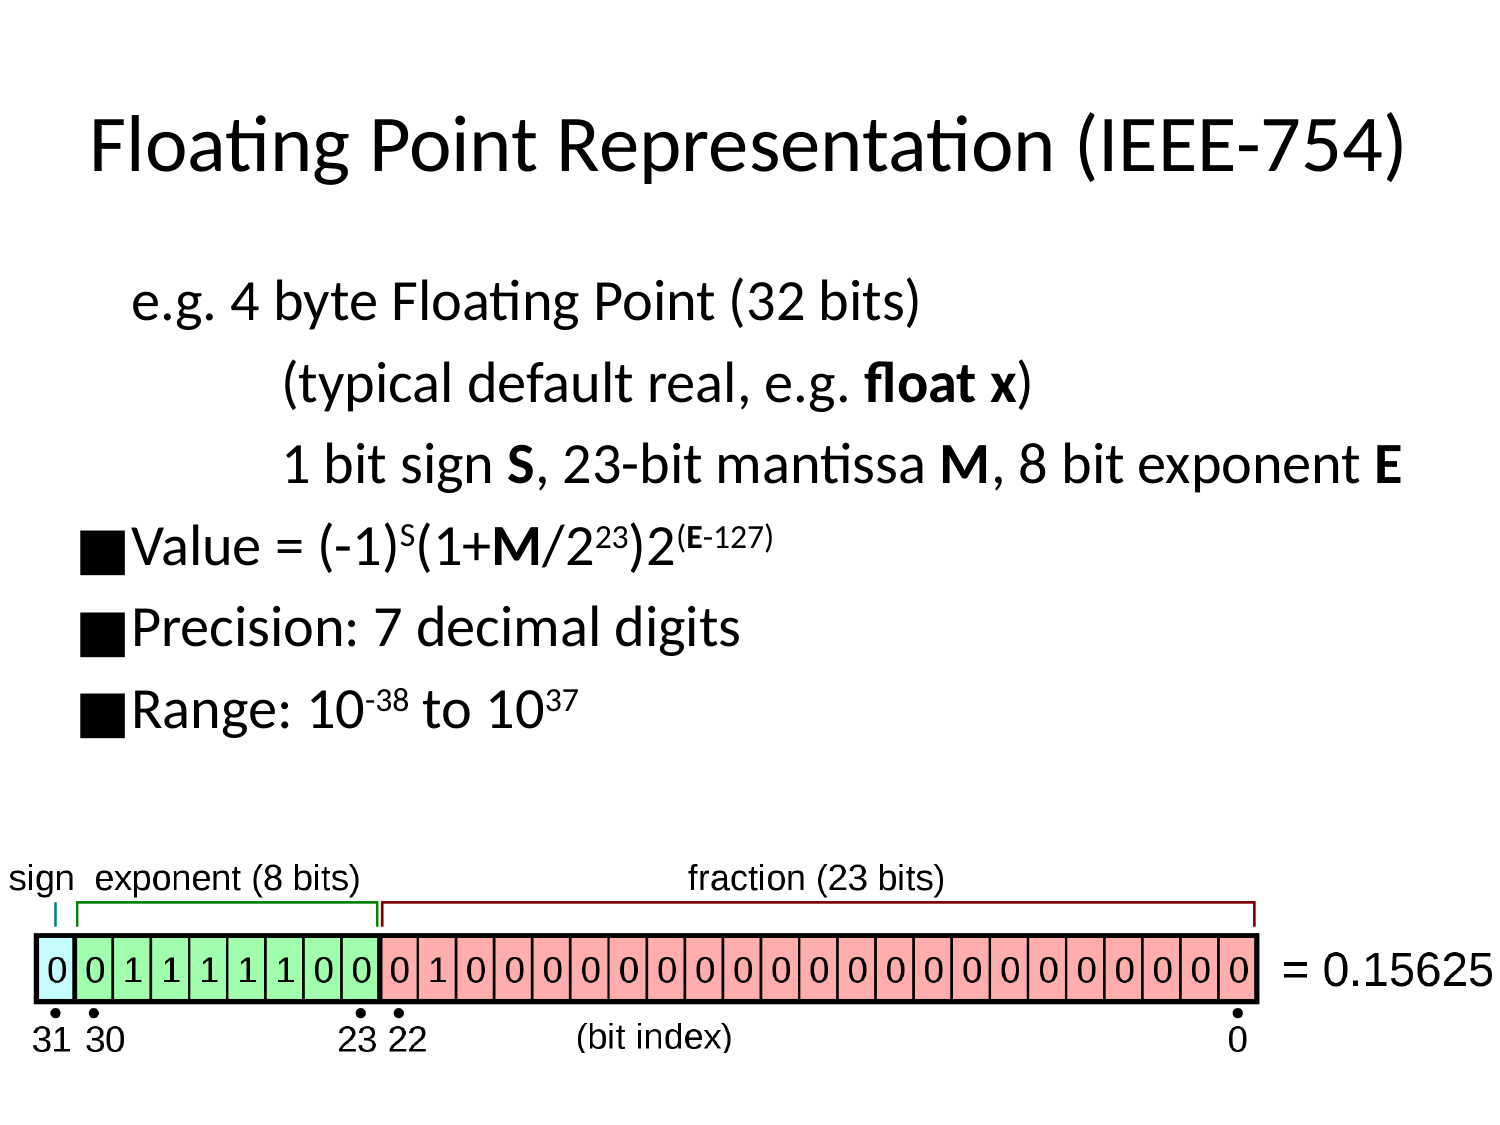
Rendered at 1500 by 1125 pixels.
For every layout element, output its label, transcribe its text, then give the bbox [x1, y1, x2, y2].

list e.g. 4 byte Floating Point (32 bits) (typical default real, e.g. float x) 1 bit sign S, 23-bit mantissa M, 8 bit exponent E Value = (-1)S(1+M/223)2(E-127) Precision: 7 decimal digits Range: 10-38 to 1037 [75, 262, 1425, 862]
title Floating Point Representation (IEEE-754) [75, 45, 1425, 233]
picture [0, 862, 1500, 1053]
